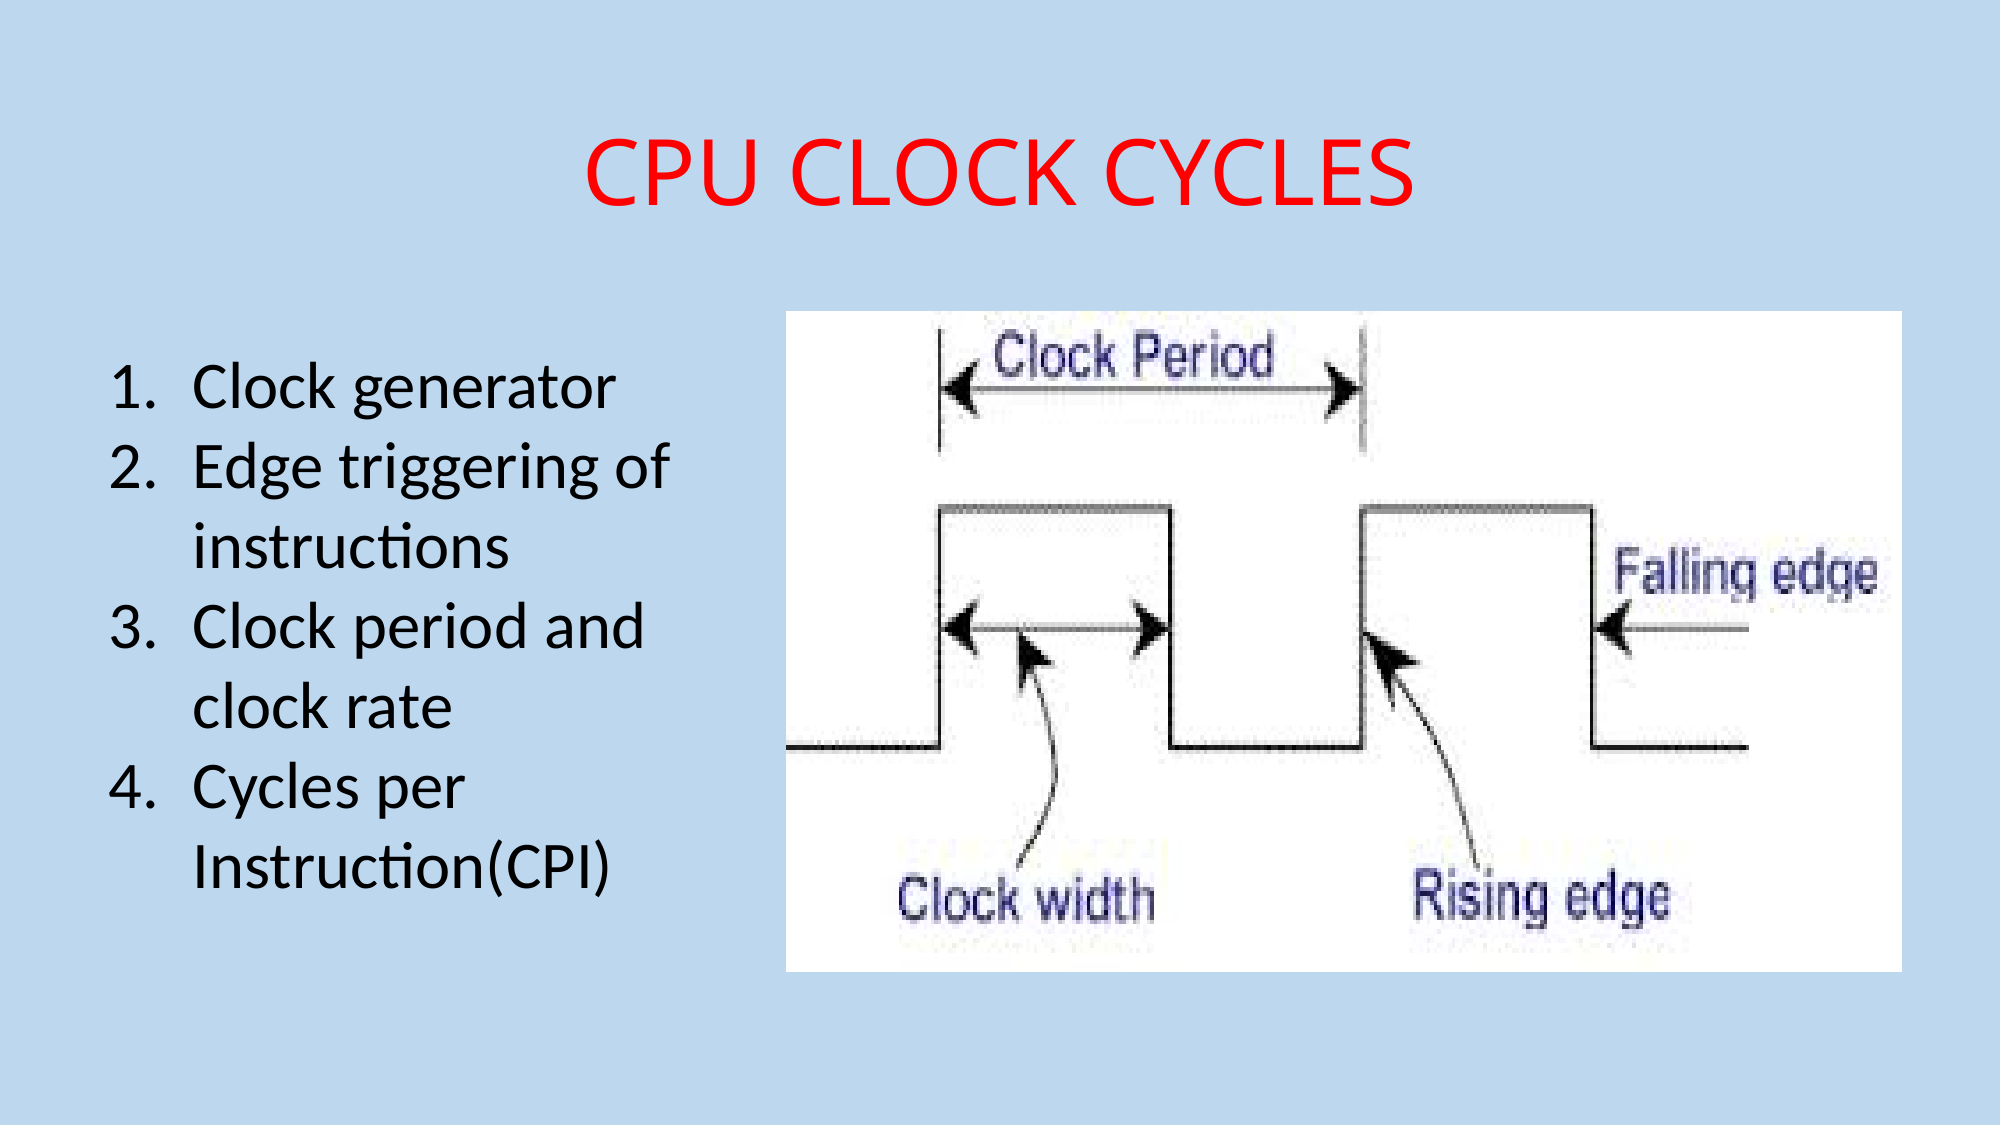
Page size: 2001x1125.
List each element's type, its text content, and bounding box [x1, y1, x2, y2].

picture [786, 311, 1902, 972]
text_box Clock generator Edge triggering of instructions Clock period and clock rate Cycles per Instruction(CPI) [93, 334, 768, 1035]
title CPU CLOCK CYCLES [137, 59, 1863, 278]
